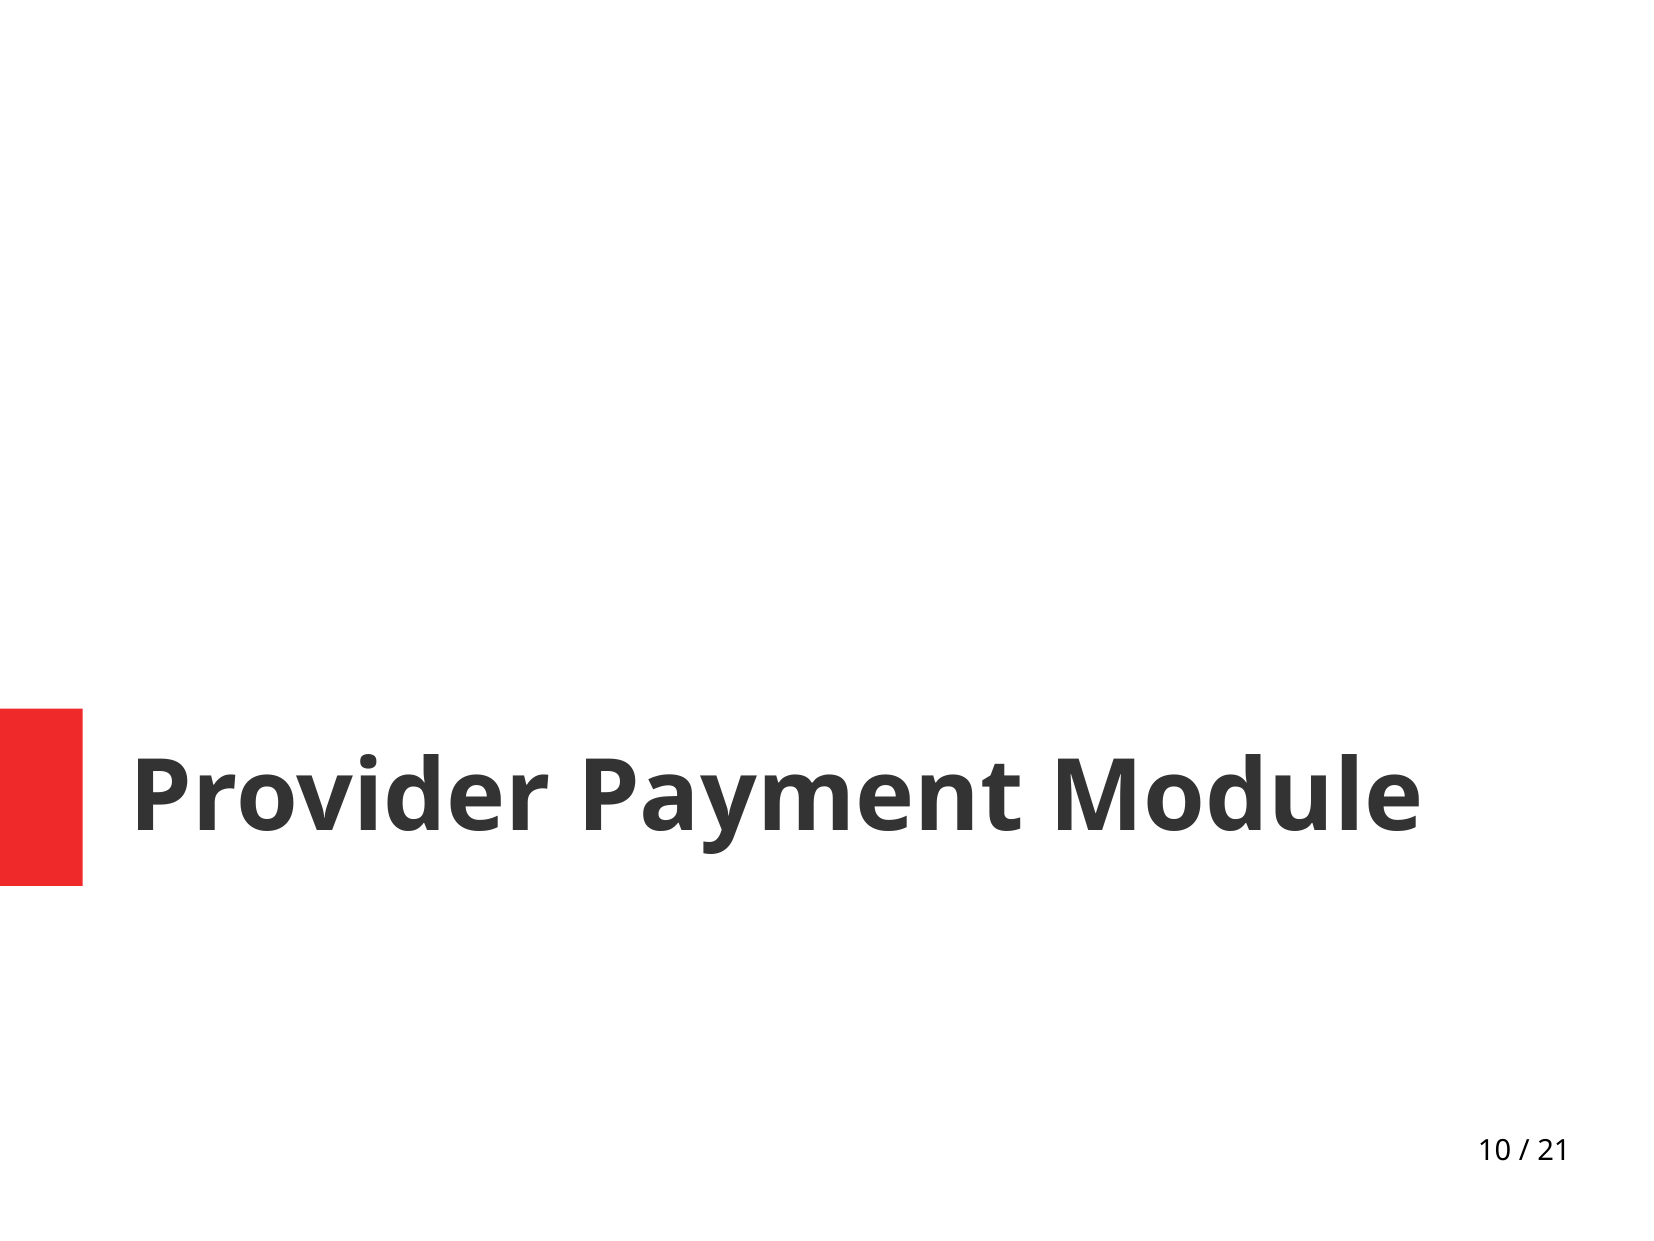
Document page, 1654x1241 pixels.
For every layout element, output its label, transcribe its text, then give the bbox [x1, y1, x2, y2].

title Provider Payment Module [129, 673, 1536, 910]
